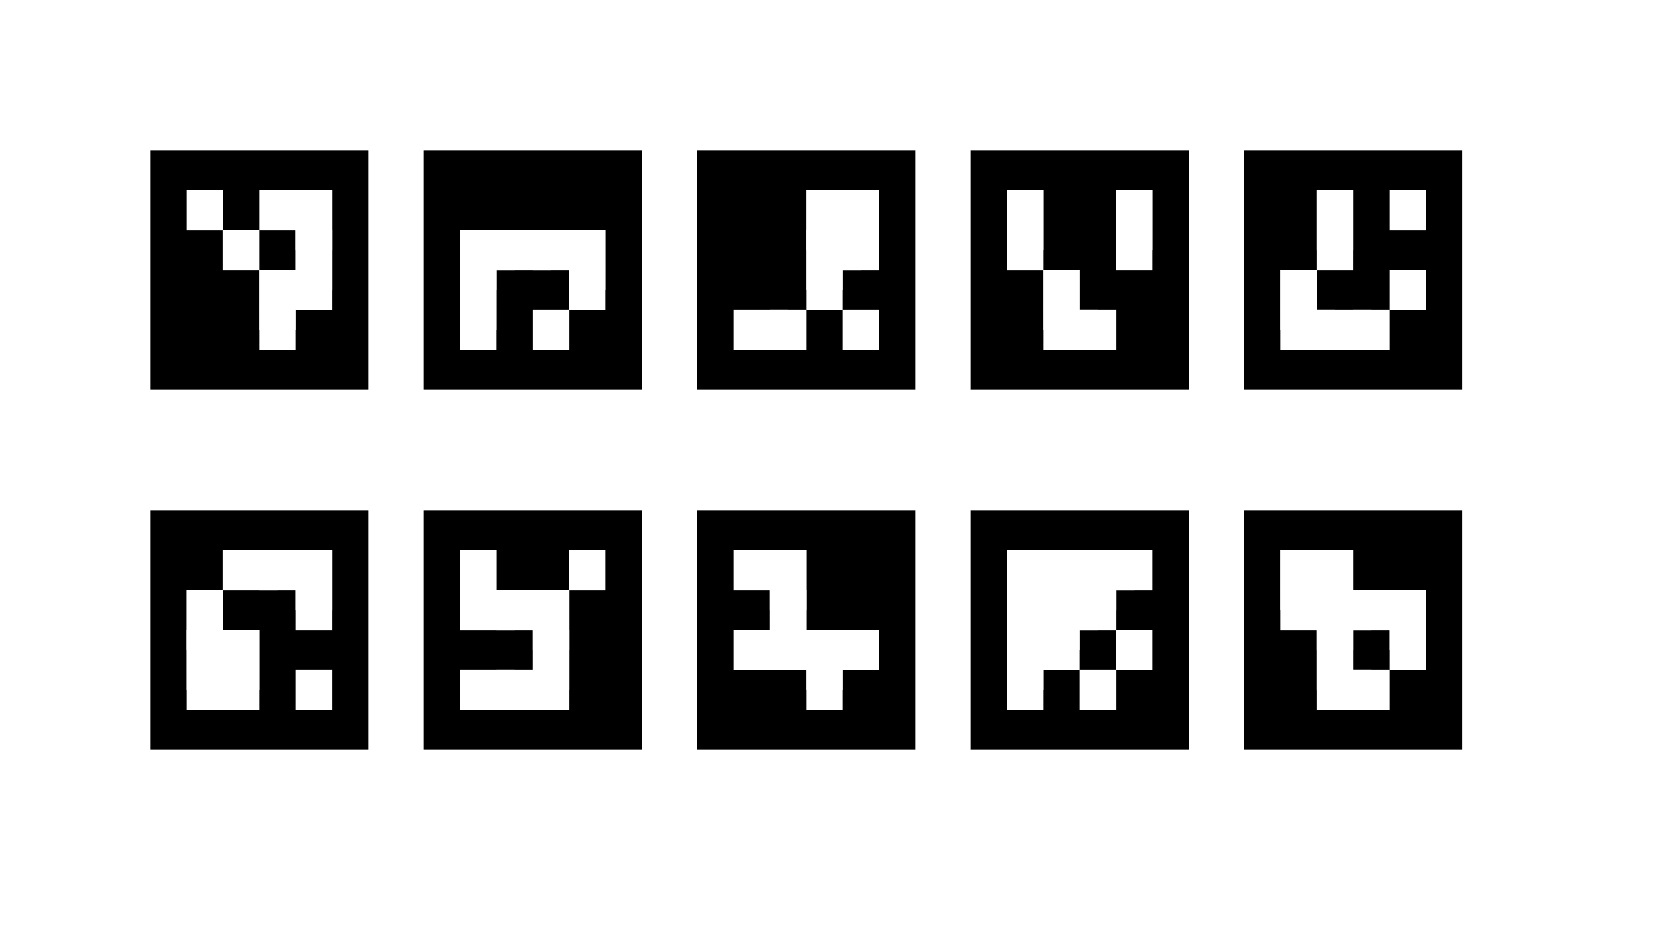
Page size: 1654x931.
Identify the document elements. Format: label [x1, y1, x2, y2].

picture [423, 510, 643, 751]
picture [150, 150, 369, 391]
picture [970, 150, 1190, 391]
picture [1243, 150, 1463, 391]
picture [970, 510, 1190, 751]
picture [423, 150, 643, 391]
picture [1243, 510, 1463, 751]
picture [696, 150, 916, 391]
picture [696, 510, 916, 751]
picture [150, 510, 369, 751]
